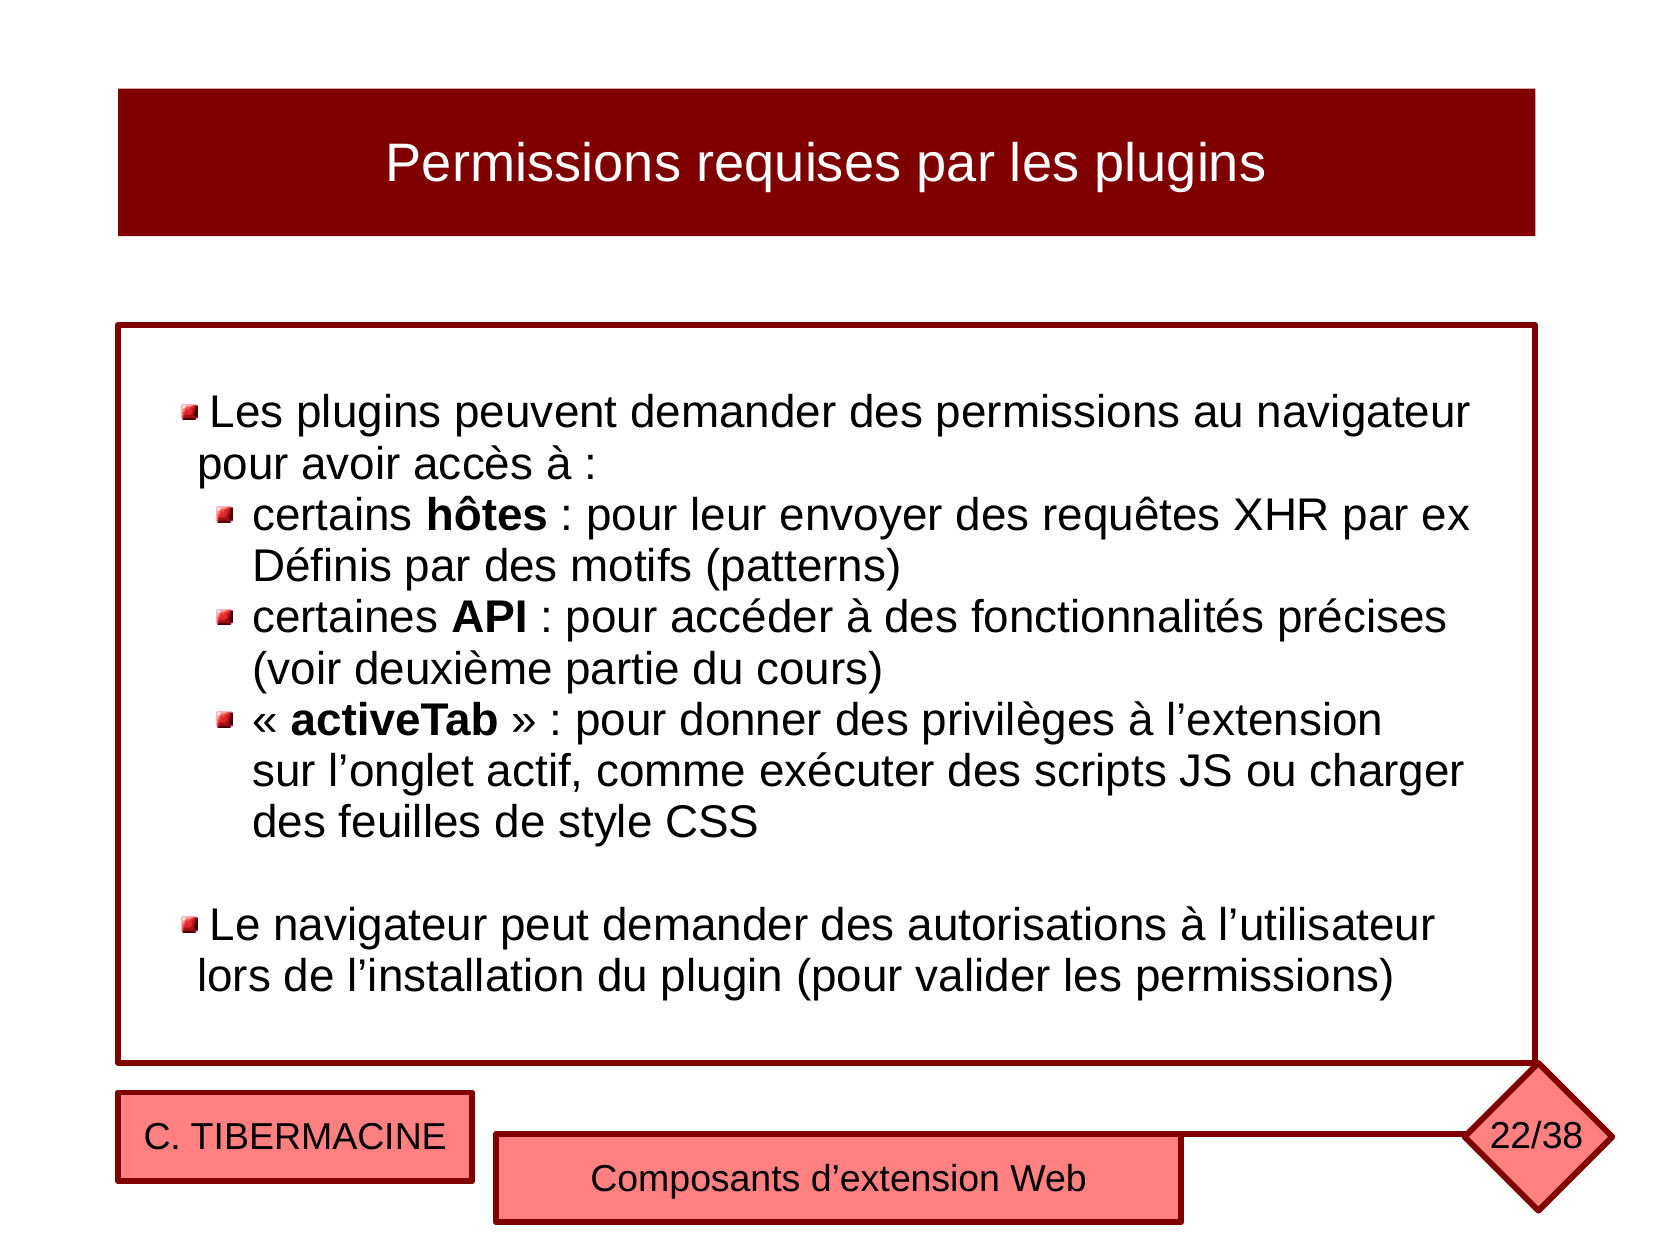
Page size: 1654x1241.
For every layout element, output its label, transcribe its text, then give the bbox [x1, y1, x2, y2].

picture [216, 711, 233, 728]
text_box C. TIBERMACINE [118, 1092, 473, 1182]
picture [181, 404, 198, 420]
picture [181, 916, 198, 933]
picture [216, 609, 233, 625]
text_box <numéro>/38 [1475, 1107, 1654, 1164]
text_box [1464, 1126, 1475, 1148]
picture [216, 506, 233, 523]
text_box Permissions requises par les plugins [118, 88, 1536, 237]
text_box [1491, 1164, 1586, 1211]
text_box [1494, 1062, 1583, 1107]
text_box Les plugins peuvent demander des permissions au navigateur pour avoir accès à : certains hôtes : pour leur envoyer des requêtes XHR par ex Définis par des motifs (patterns) certaines API : pour accéder à des fonctionnalités précises (voir deuxième partie du cours) « activeTab » : pour donner des privilèges à l’extension sur l’onglet actif, comme exécuter des scripts JS ou charger des feuilles de style CSS Le navigateur peut demander des autorisations à l’utilisateur lors de l’installation du plugin (pour valider les permissions) [118, 324, 1536, 1063]
text_box Composants d’extension Web [496, 1133, 1182, 1223]
